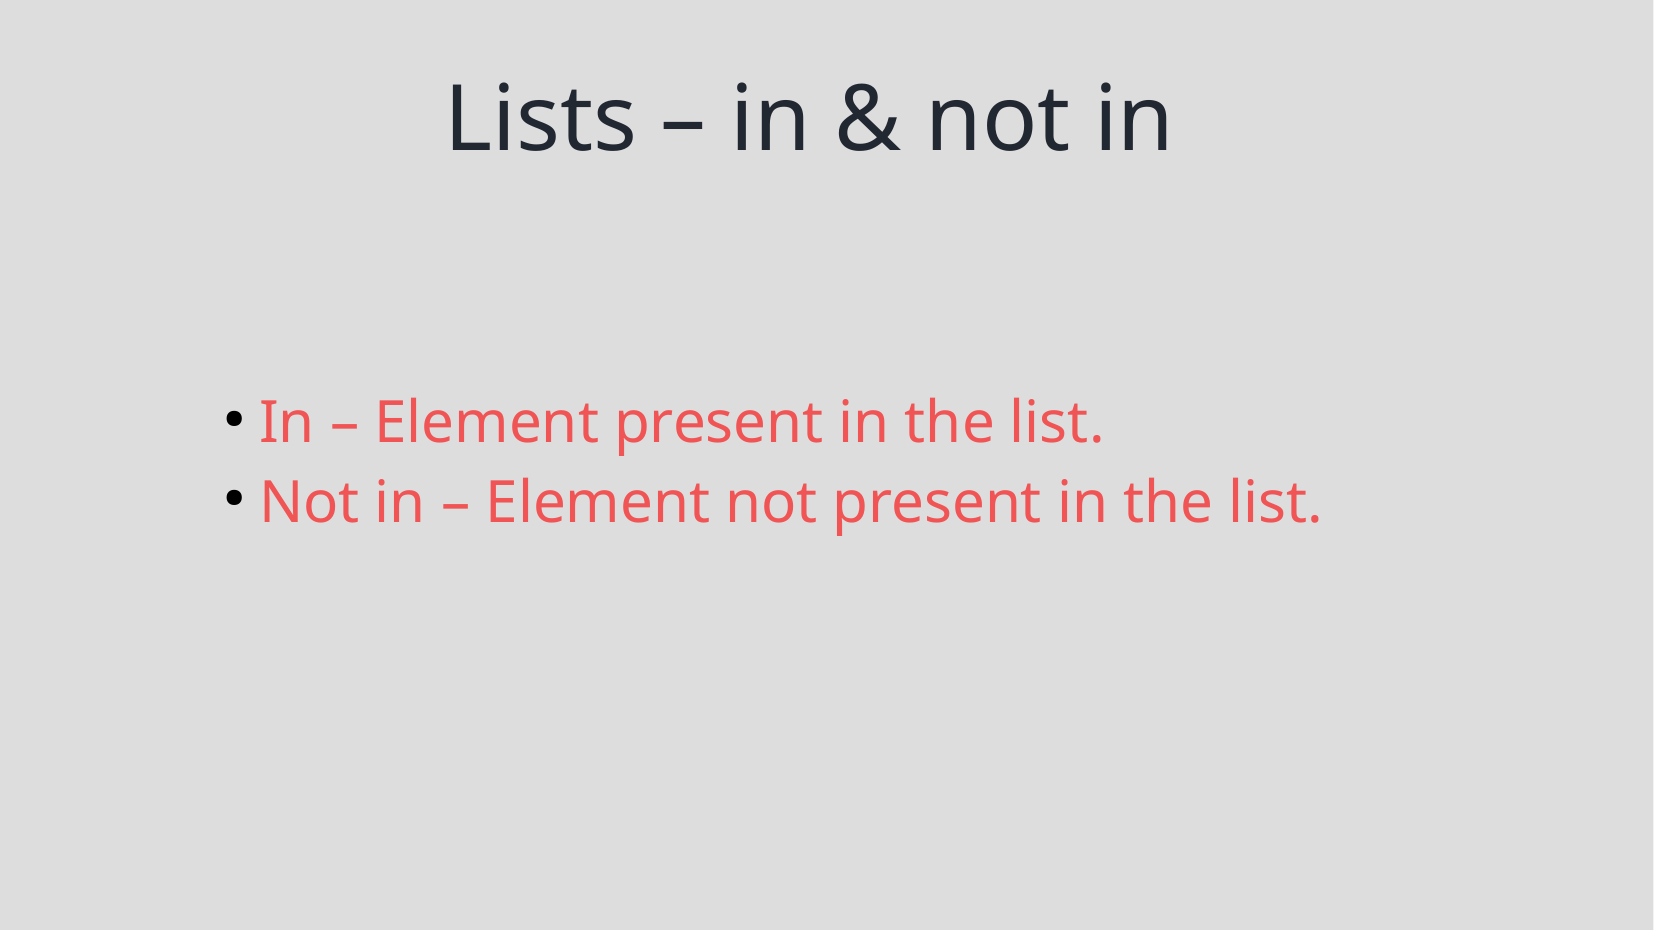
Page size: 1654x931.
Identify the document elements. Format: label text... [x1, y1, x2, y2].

text_box In – Element present in the list. Not in – Element not present in the list. [209, 373, 1654, 533]
title Lists – in & not in [82, 37, 1538, 193]
